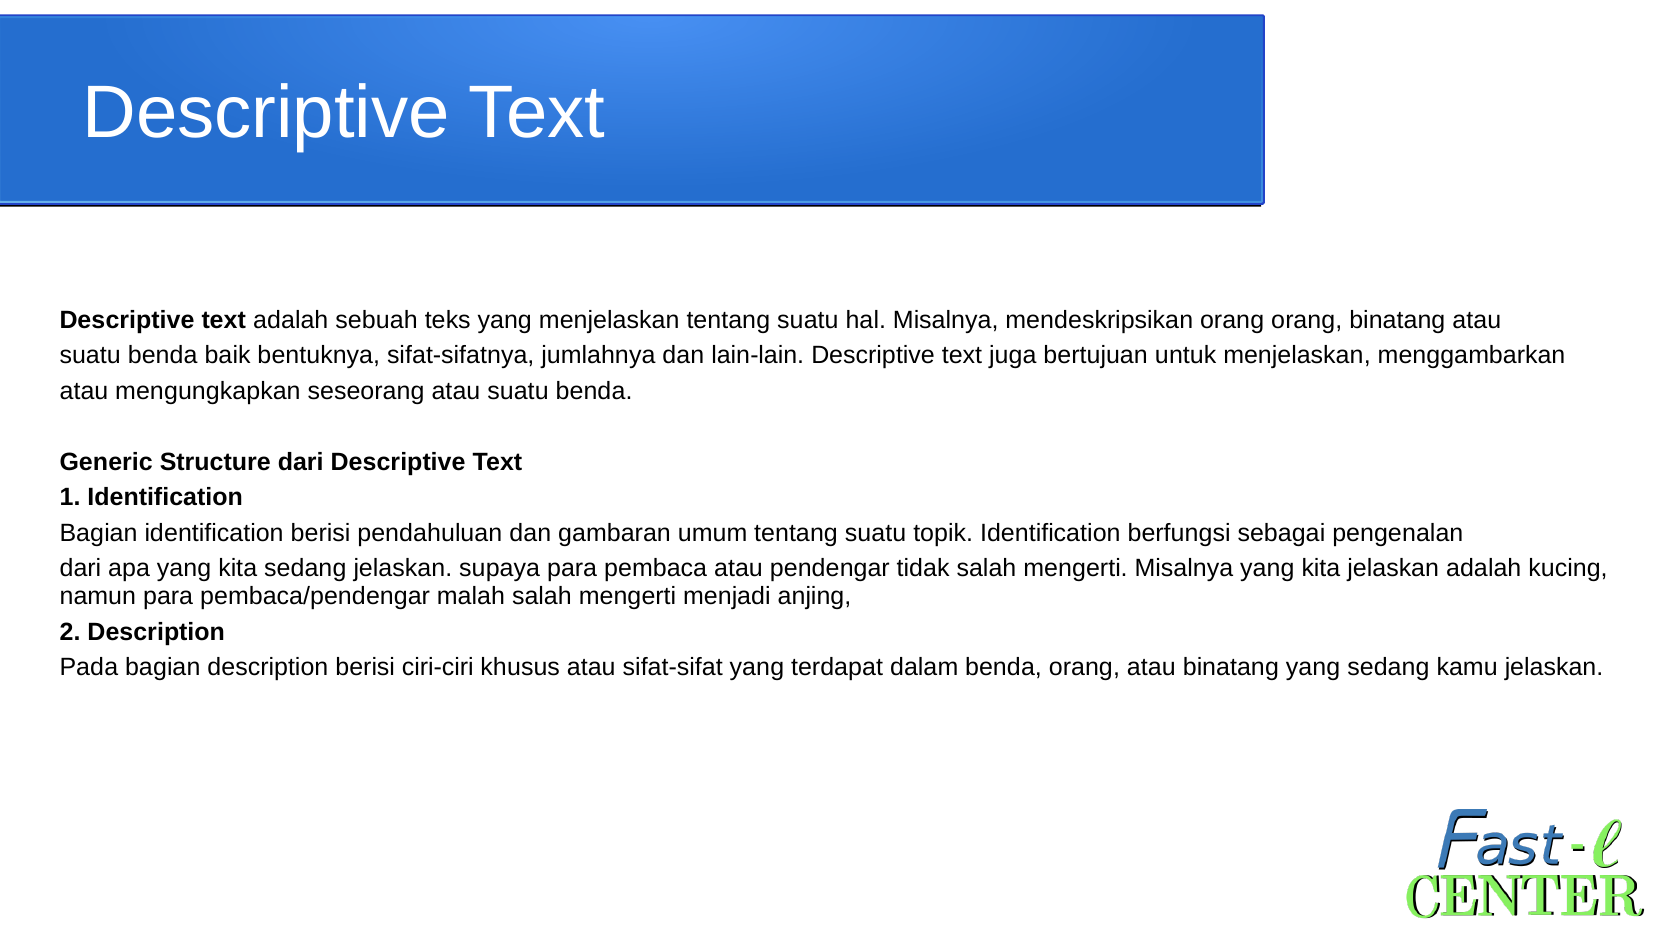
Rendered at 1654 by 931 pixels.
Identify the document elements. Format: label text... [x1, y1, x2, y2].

picture [1406, 809, 1645, 921]
title Descriptive Text [82, 35, 1235, 189]
text_box Descriptive text adalah sebuah teks yang menjelaskan tentang suatu hal. Misalnya, mendeskripsikan orang orang, binatang atau suatu benda baik bentuknya, sifat-sifatnya, jumlahnya dan lain-lain. Descriptive text juga bertujuan untuk menjelaskan, menggambarkan atau mengungkapkan seseorang atau suatu benda. Generic Structure dari Descriptive Text 1. Identification Bagian identification berisi pendahuluan dan gambaran umum tentang suatu topik. Identification berfungsi sebagai pengenalan dari apa yang kita sedang jelaskan. supaya para pembaca atau pendengar tidak salah mengerti. Misalnya yang kita jelaskan adalah kucing, namun para pembaca/pendengar malah salah mengerti menjadi anjing, 2. Description Pada bagian description berisi ciri-ciri khusus atau sifat-sifat yang terdapat dalam benda, orang, atau binatang yang sedang kamu jelaskan. [44, 298, 1641, 725]
